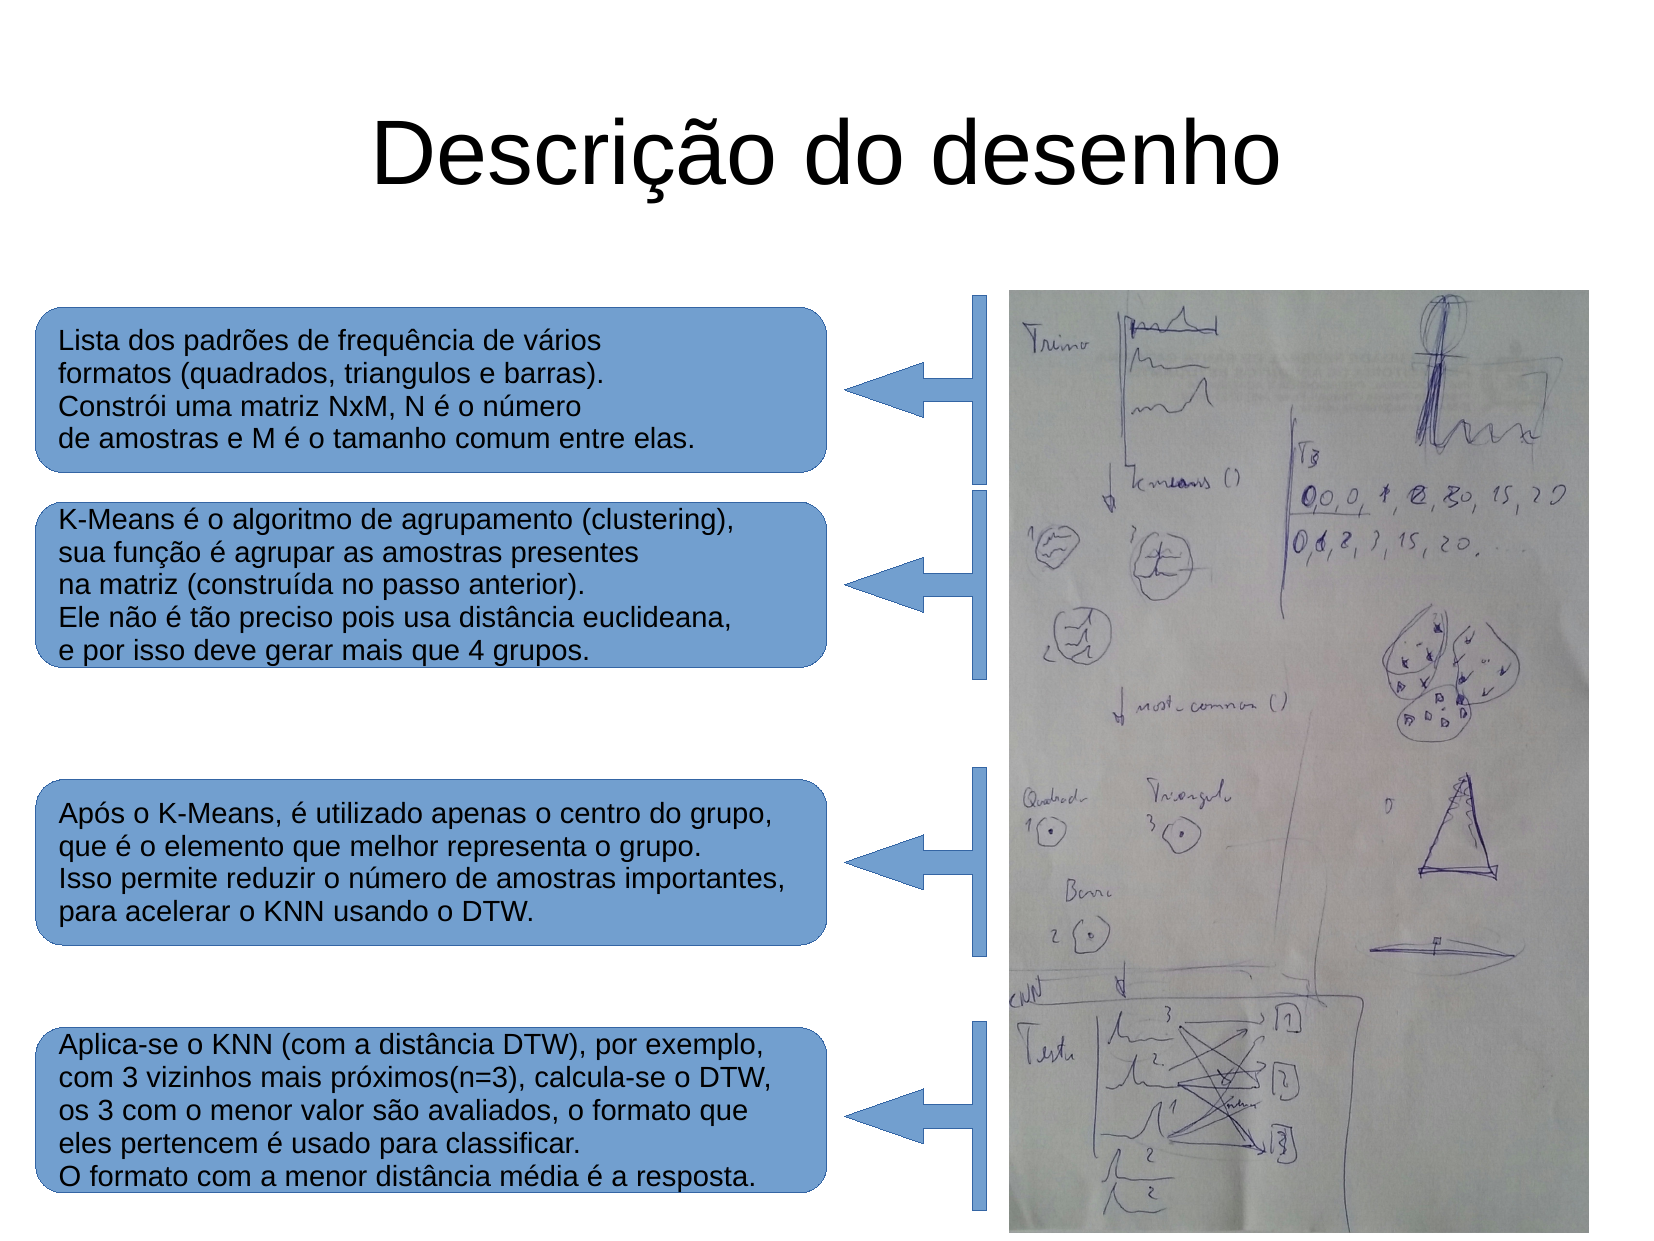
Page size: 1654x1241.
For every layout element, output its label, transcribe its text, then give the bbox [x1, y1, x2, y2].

picture [1009, 290, 1589, 1233]
text_box Após o K-Means, é utilizado apenas o centro do grupo, que é o elemento que melhor representa o grupo. Isso permite reduzir o número de amostras importantes, para acelerar o KNN usando o DTW. [35, 779, 827, 946]
text_box K-Means é o algoritmo de agrupamento (clustering), sua função é agrupar as amostras presentes na matriz (construída no passo anterior). Ele não é tão preciso pois usa distância euclideana, e por isso deve gerar mais que 4 grupos. [35, 502, 827, 668]
text_box Aplica-se o KNN (com a distância DTW), por exemplo, com 3 vizinhos mais próximos(n=3), calcula-se o DTW, os 3 com o menor valor são avaliados, o formato que eles pertencem é usado para classificar. O formato com a menor distância média é a resposta. [35, 1027, 827, 1193]
text_box [844, 1021, 987, 1211]
text_box [844, 767, 987, 957]
text_box [844, 490, 987, 680]
title Descrição do desenho [82, 49, 1571, 257]
text_box Lista dos padrões de frequência de vários formatos (quadrados, triangulos e barras). Constrói uma matriz NxM, N é o número de amostras e M é o tamanho comum entre elas. [35, 307, 827, 473]
text_box [844, 295, 987, 485]
